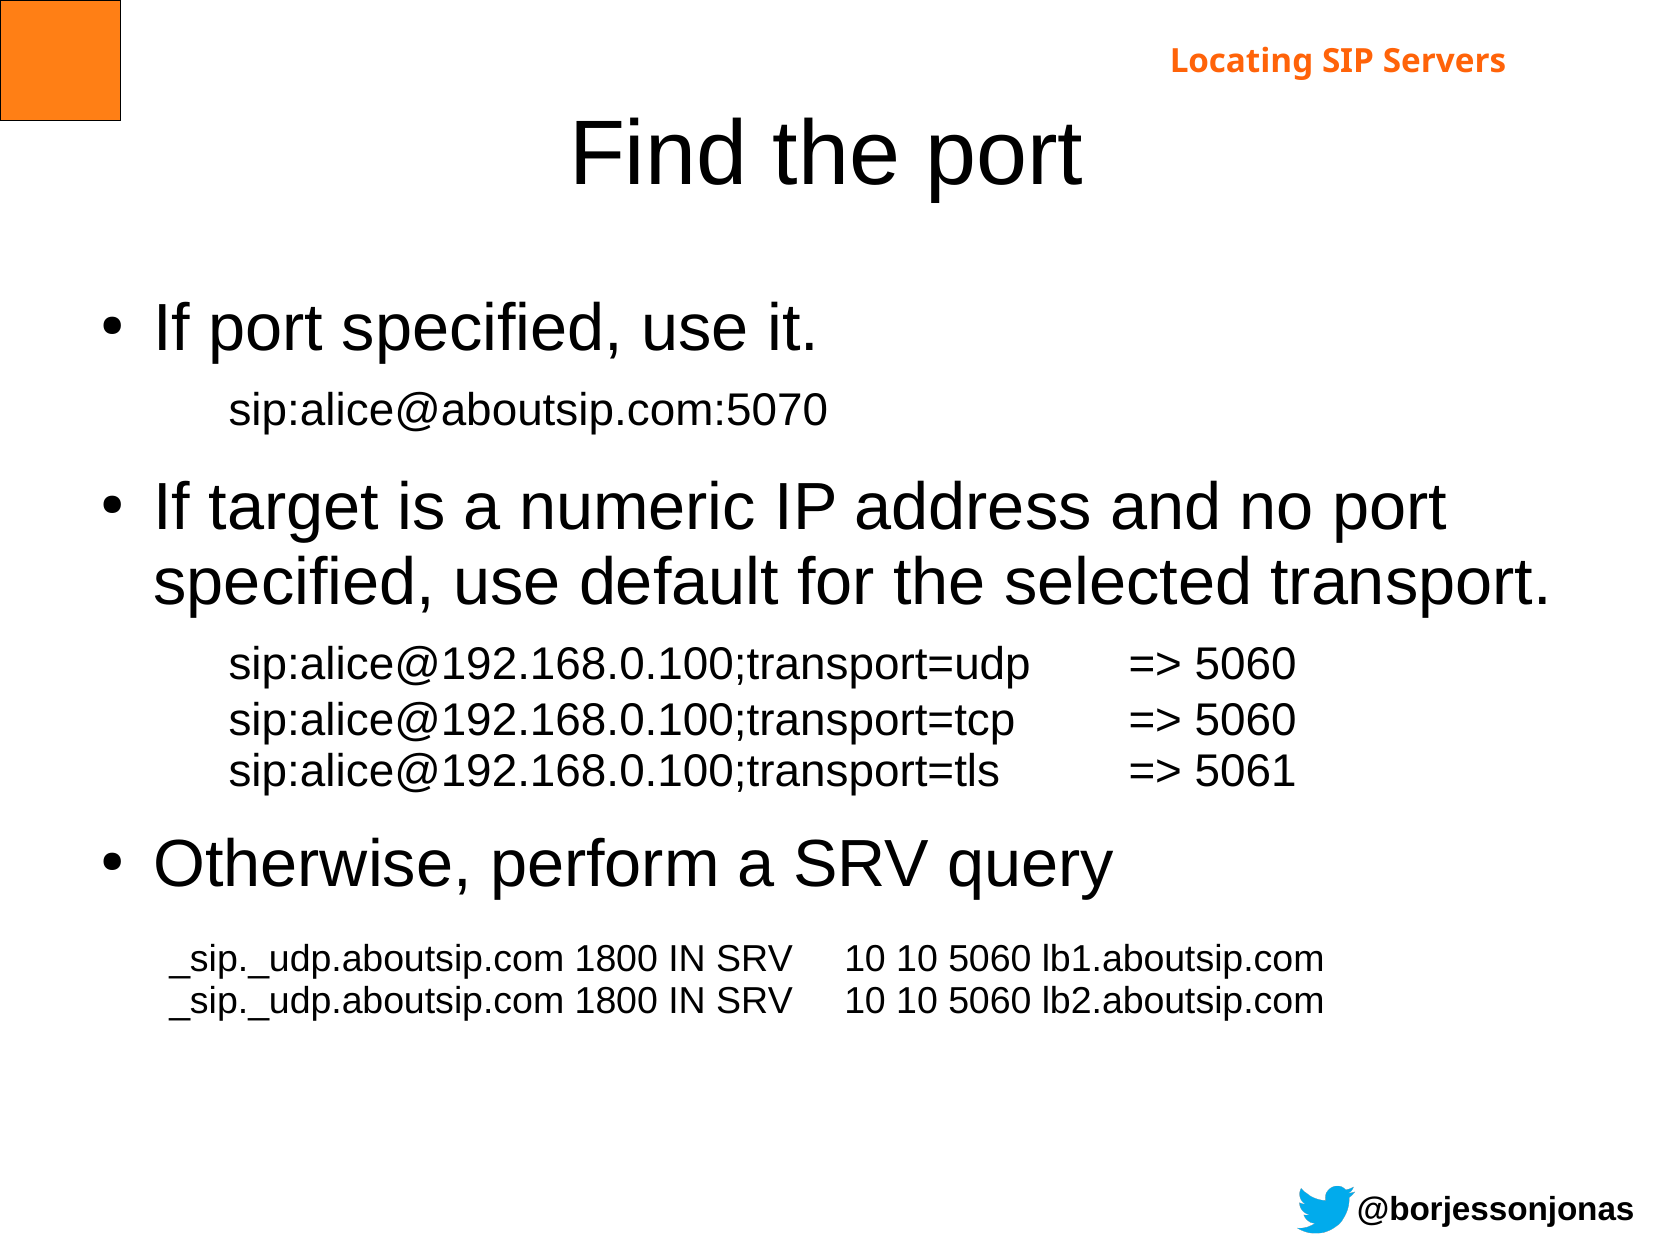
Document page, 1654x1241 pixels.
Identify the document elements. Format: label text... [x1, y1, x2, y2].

picture [1277, 1160, 1375, 1241]
title Find the port [82, 49, 1571, 257]
text_box Locating SIP Servers [1155, 30, 1622, 100]
list If port specified, use it. sip:alice@aboutsip.com:5070 If target is a numeric IP address and no port specified, use default for the selected transport. sip:alice@192.168.0.100;transport=udp => 5060 sip:alice@192.168.0.100;transport=tcp => 5060 sip:alice@192.168.0.100;transport=tls => 5061 Otherwise, perform a SRV query [82, 290, 1571, 1109]
text_box _sip._udp.aboutsip.com 1800 IN SRV 10 10 5060 lb1.aboutsip.com _sip._udp.aboutsip.com 1800 IN SRV 10 10 5060 lb2.aboutsip.com [154, 930, 1456, 1029]
